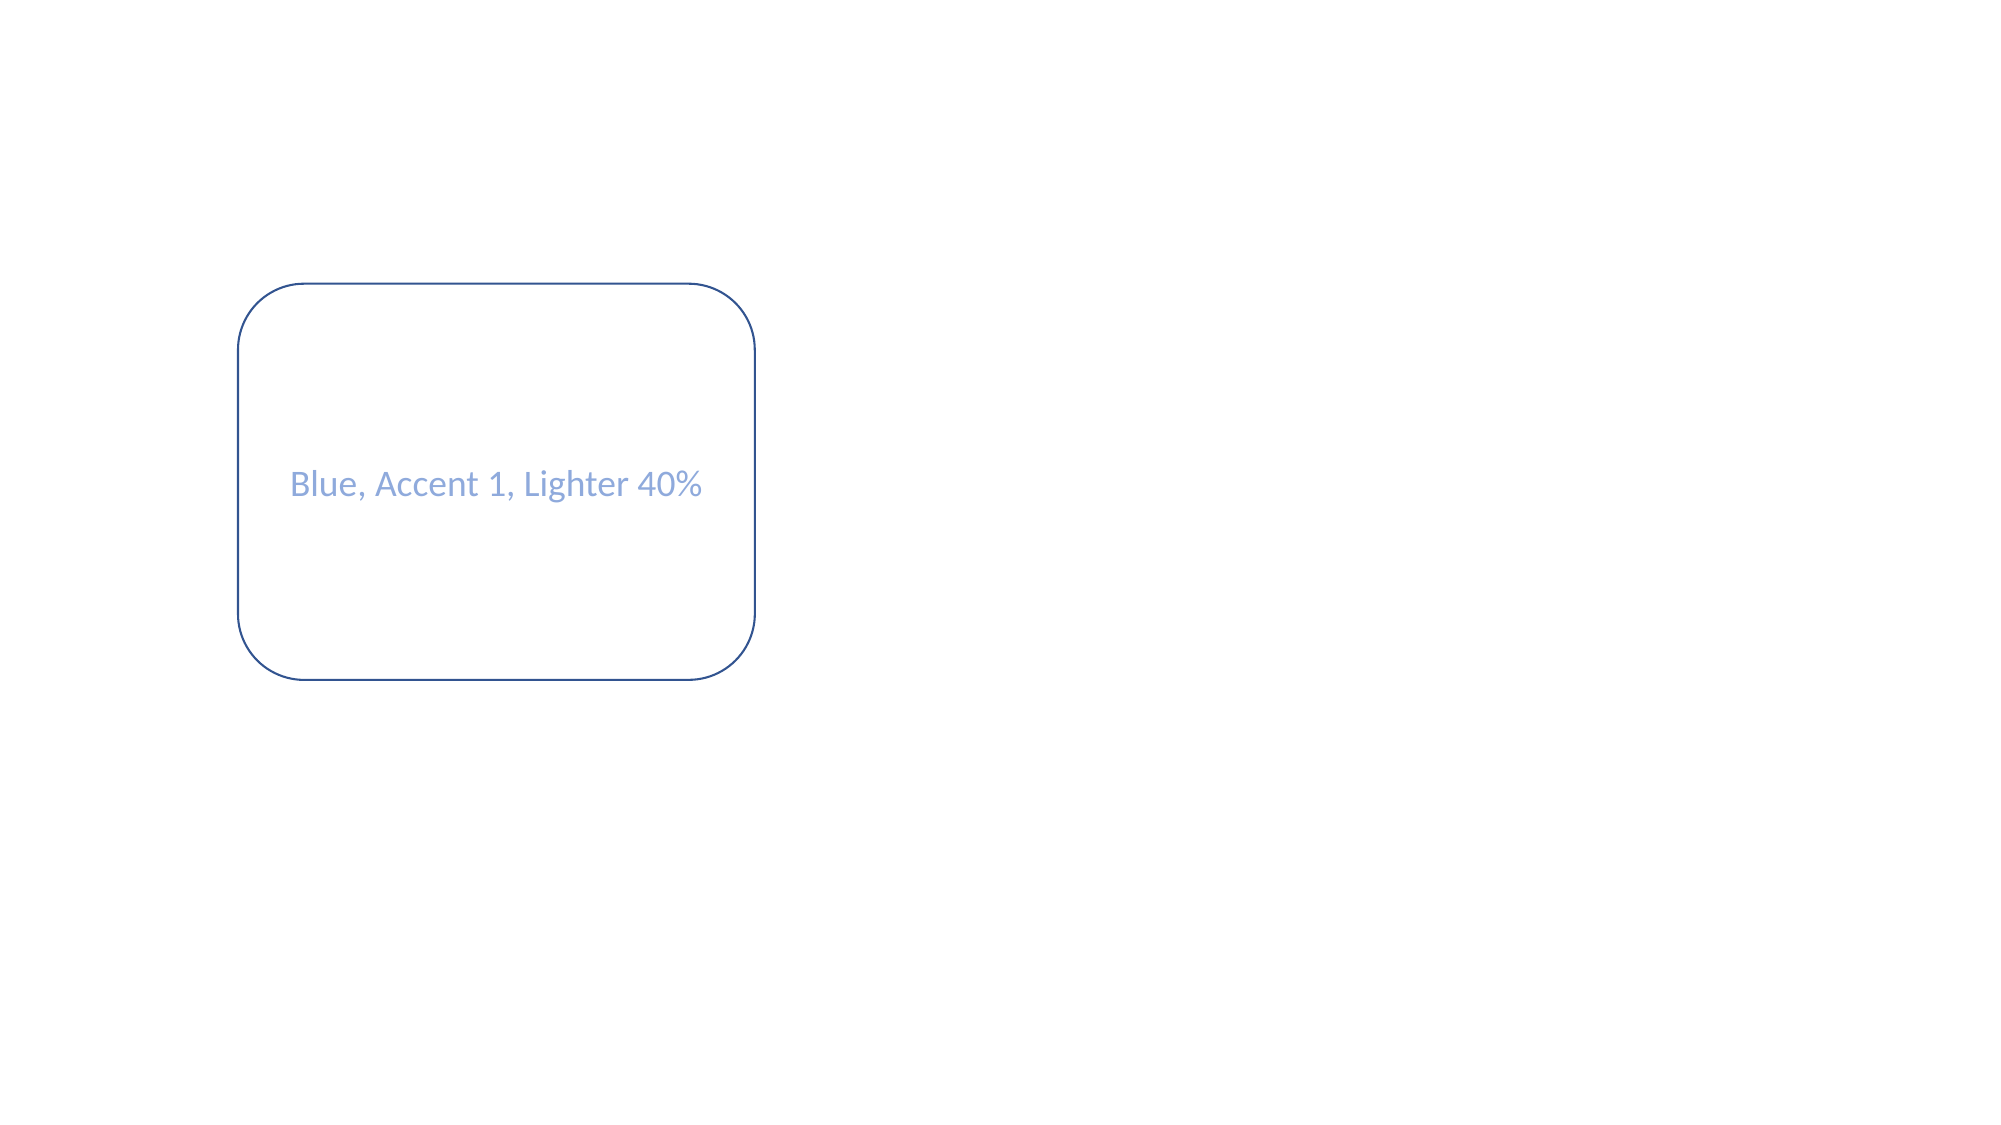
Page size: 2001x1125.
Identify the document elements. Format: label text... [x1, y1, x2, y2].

text_box Blue, Accent 1, Lighter 40% [237, 283, 755, 680]
